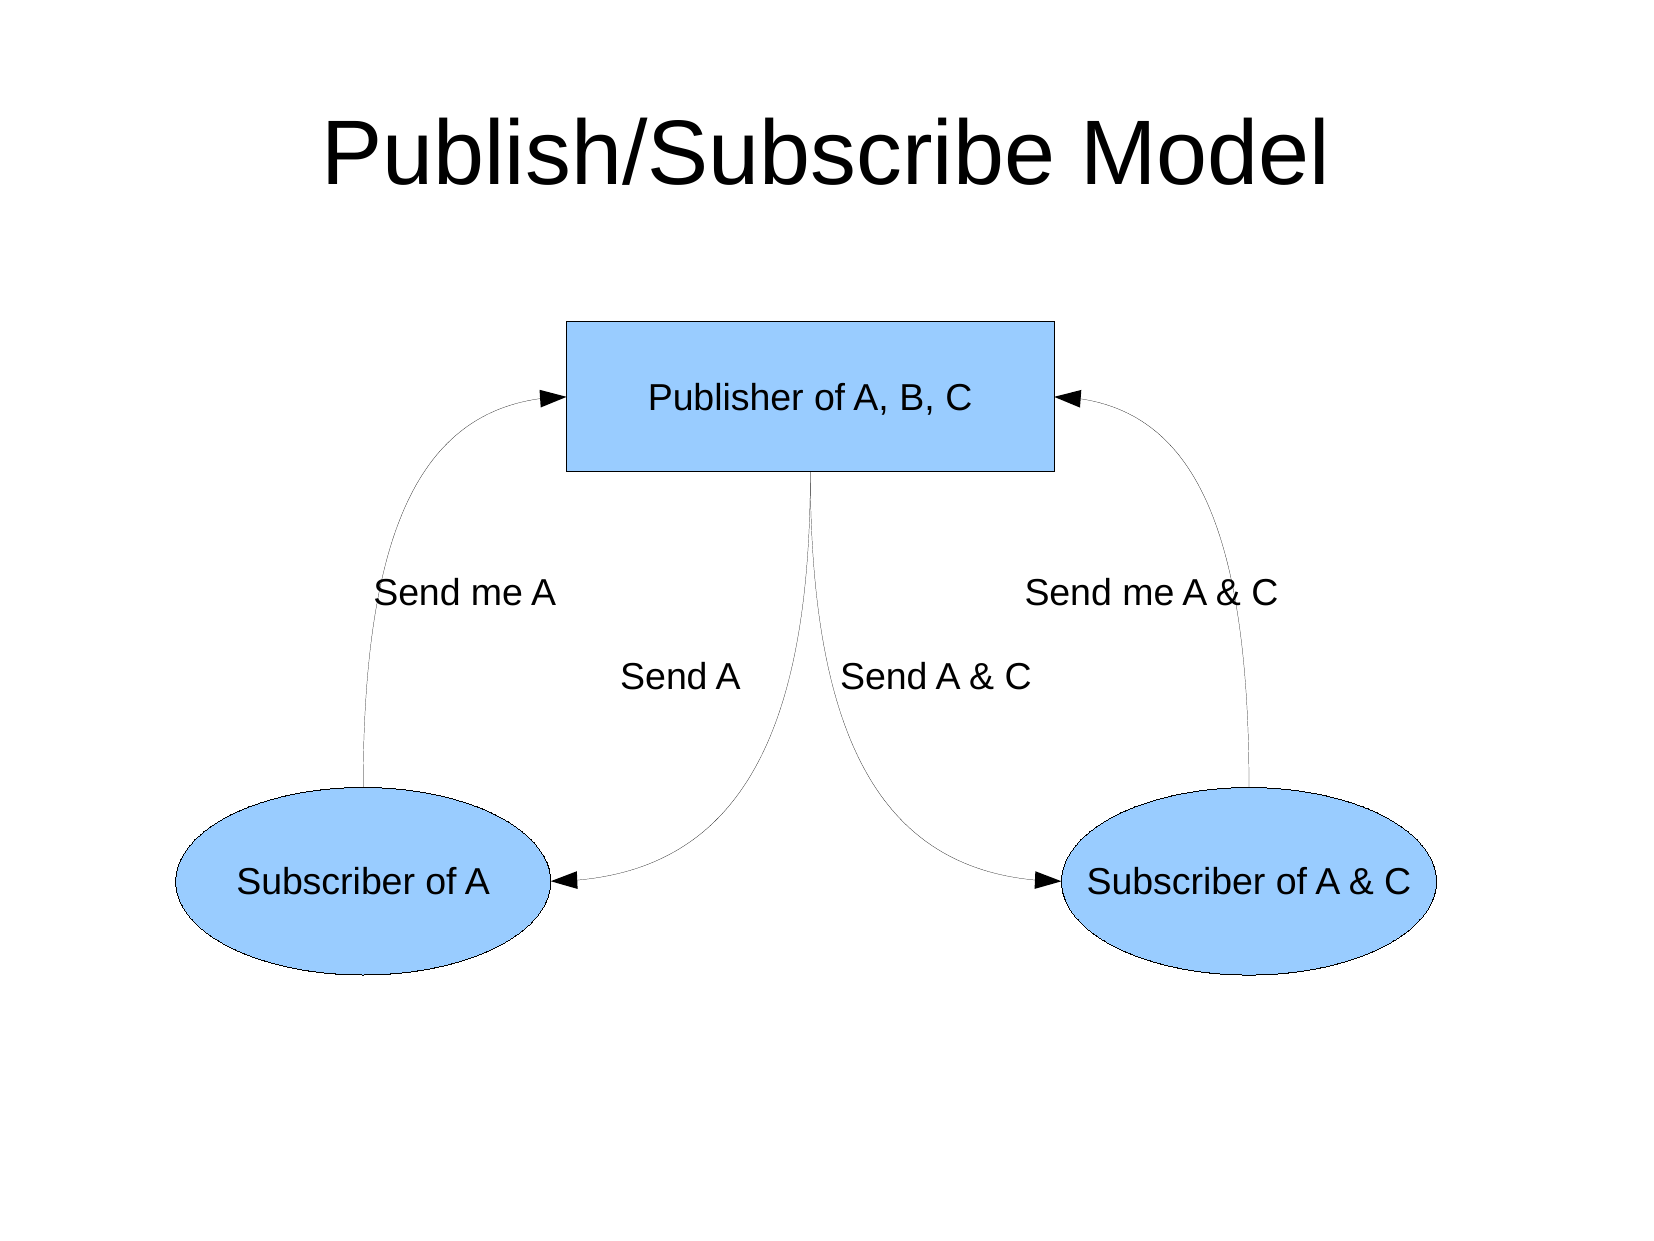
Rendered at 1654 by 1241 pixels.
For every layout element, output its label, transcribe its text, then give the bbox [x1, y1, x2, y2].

text_box Subscriber of A & C [1061, 787, 1437, 976]
text_box Subscriber of A [175, 787, 551, 976]
title Publish/Subscribe Model [82, 56, 1571, 250]
text_box Publisher of A, B, C [566, 321, 1055, 472]
